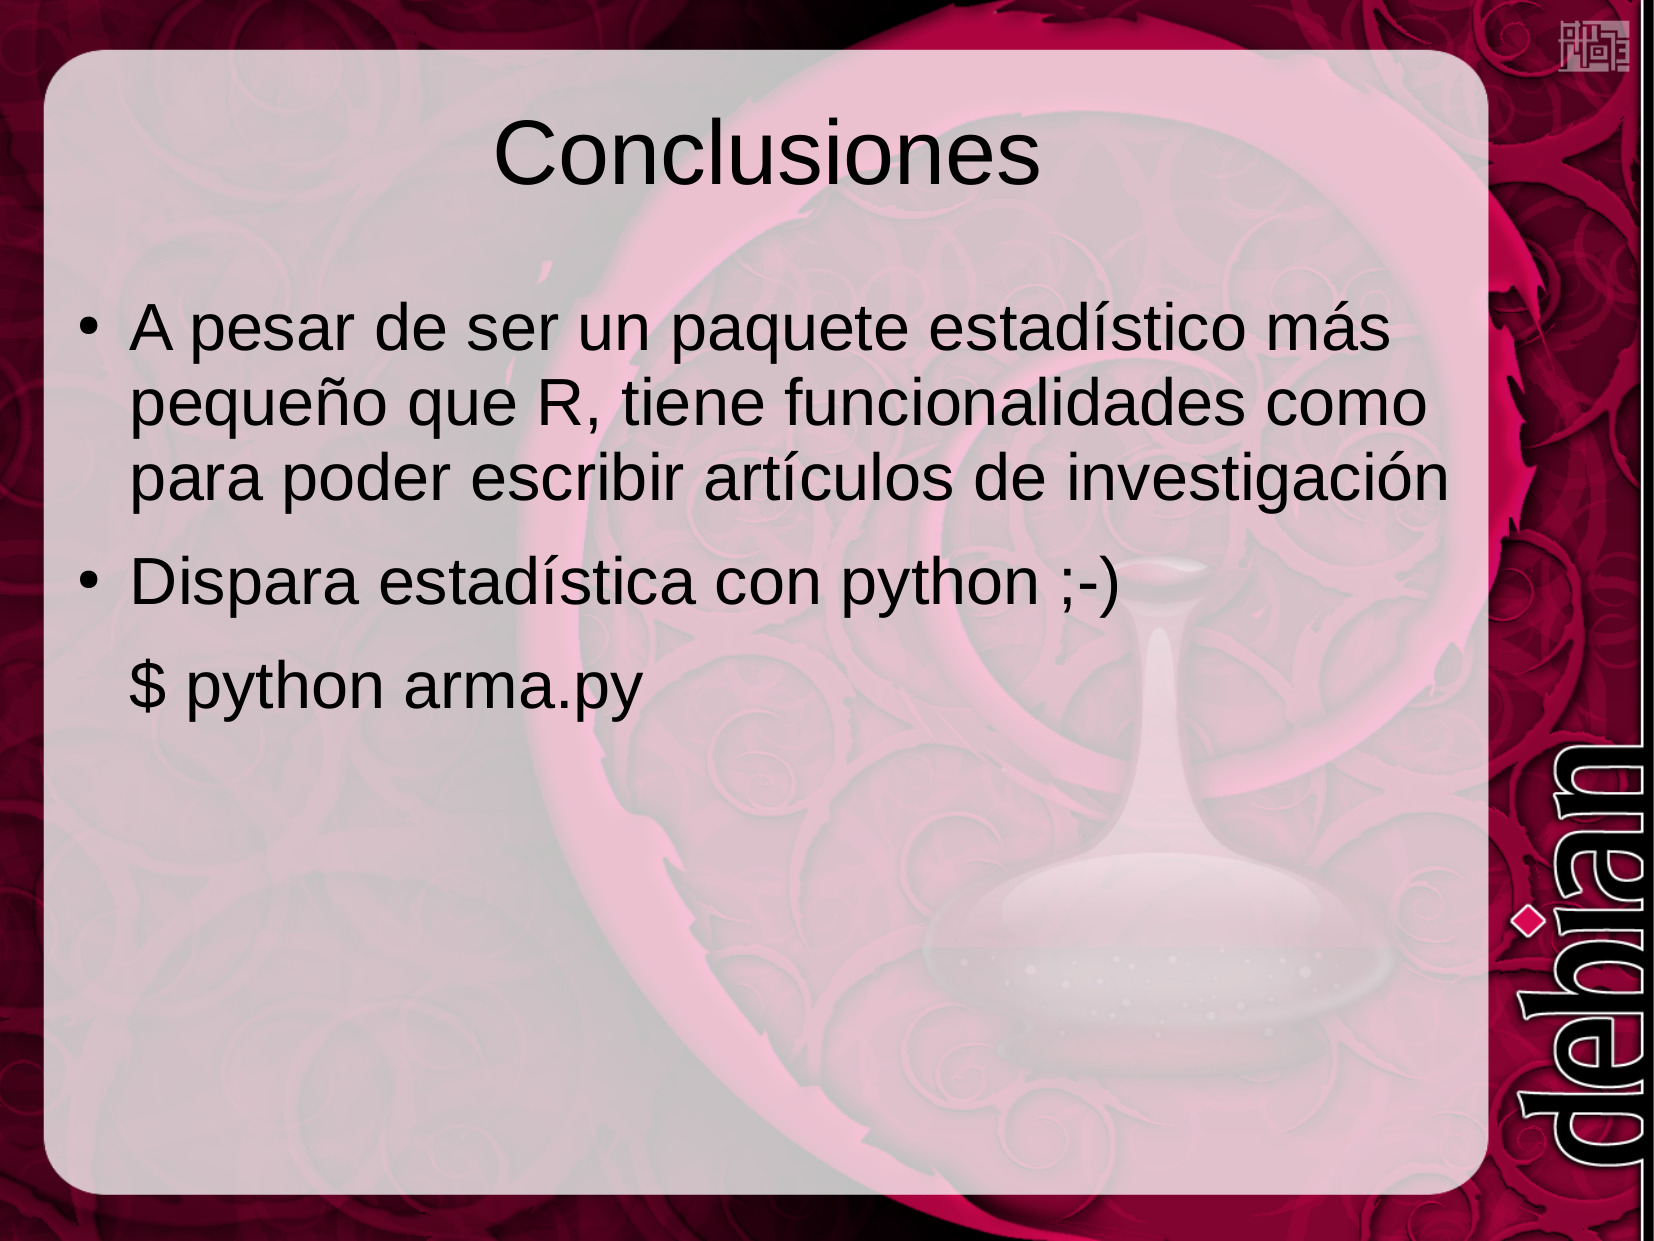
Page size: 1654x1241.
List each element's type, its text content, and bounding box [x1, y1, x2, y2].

picture [0, 0, 1654, 1241]
title Conclusiones [59, 49, 1477, 257]
list A pesar de ser un paquete estadístico más pequeño que R, tiene funcionalidades como para poder escribir artículos de investigación Dispara estadística con python ;-) $ python arma.py [59, 290, 1477, 1109]
